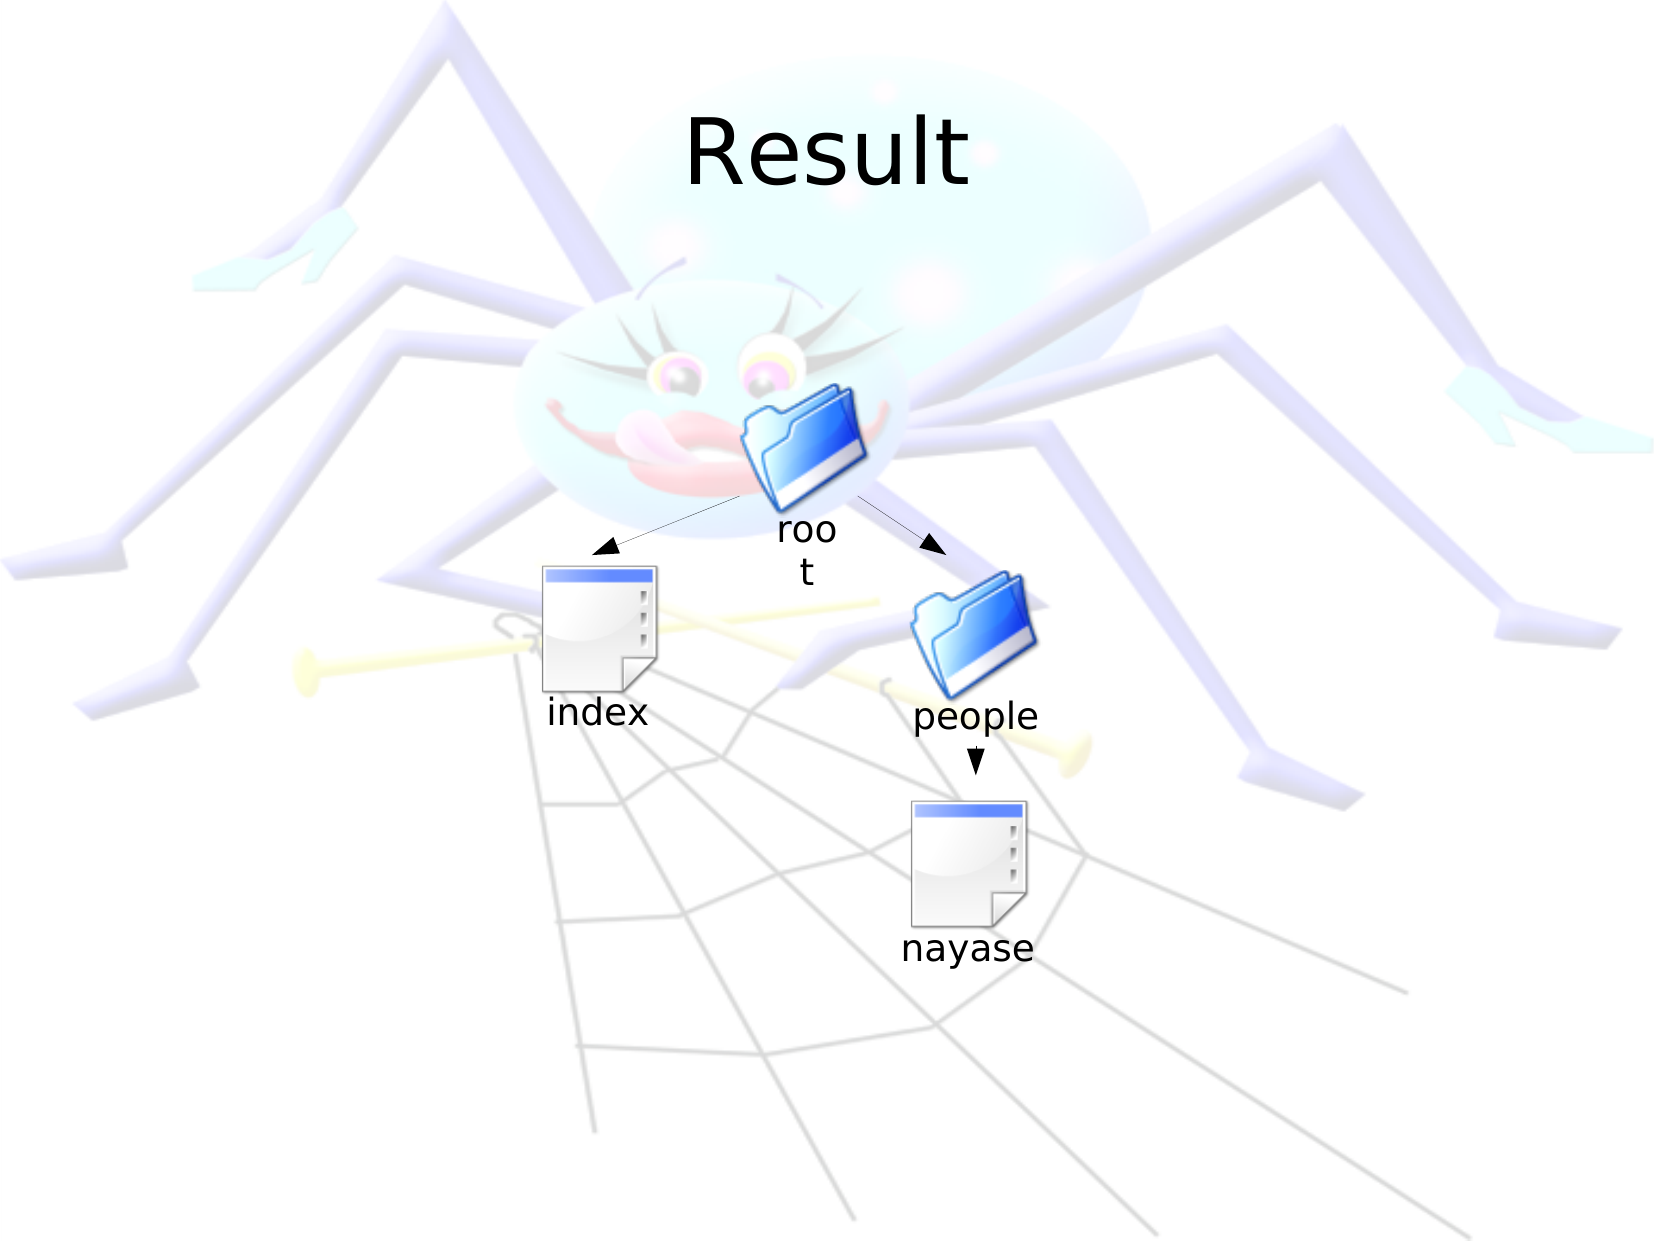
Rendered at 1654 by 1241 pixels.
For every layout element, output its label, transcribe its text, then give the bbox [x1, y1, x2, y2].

title Result [82, 49, 1571, 257]
picture [0, 0, 1654, 1241]
text_box nayase [885, 918, 1063, 978]
text_box people [887, 687, 1065, 746]
text_box index [531, 683, 680, 742]
text_box root [754, 500, 860, 559]
